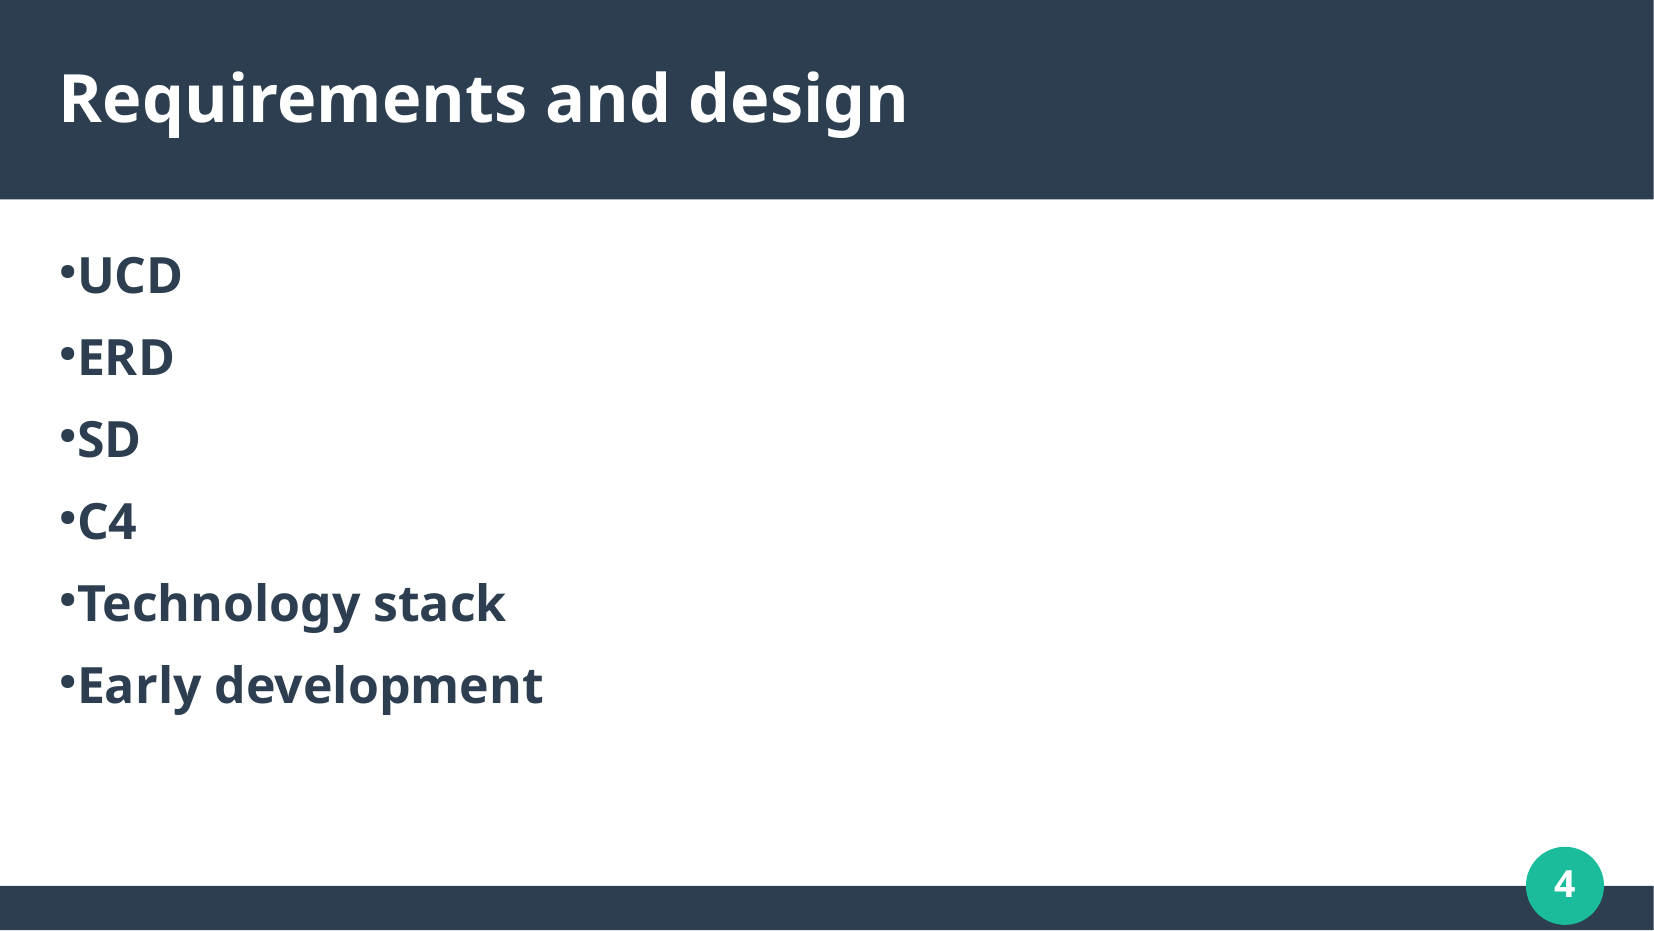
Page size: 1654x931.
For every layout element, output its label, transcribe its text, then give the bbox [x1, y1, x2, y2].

list UCD ERD SD C4 Technology stack Early development [59, 243, 1595, 864]
title Requirements and design [59, 37, 1595, 155]
text_box [1505, 848, 1625, 923]
